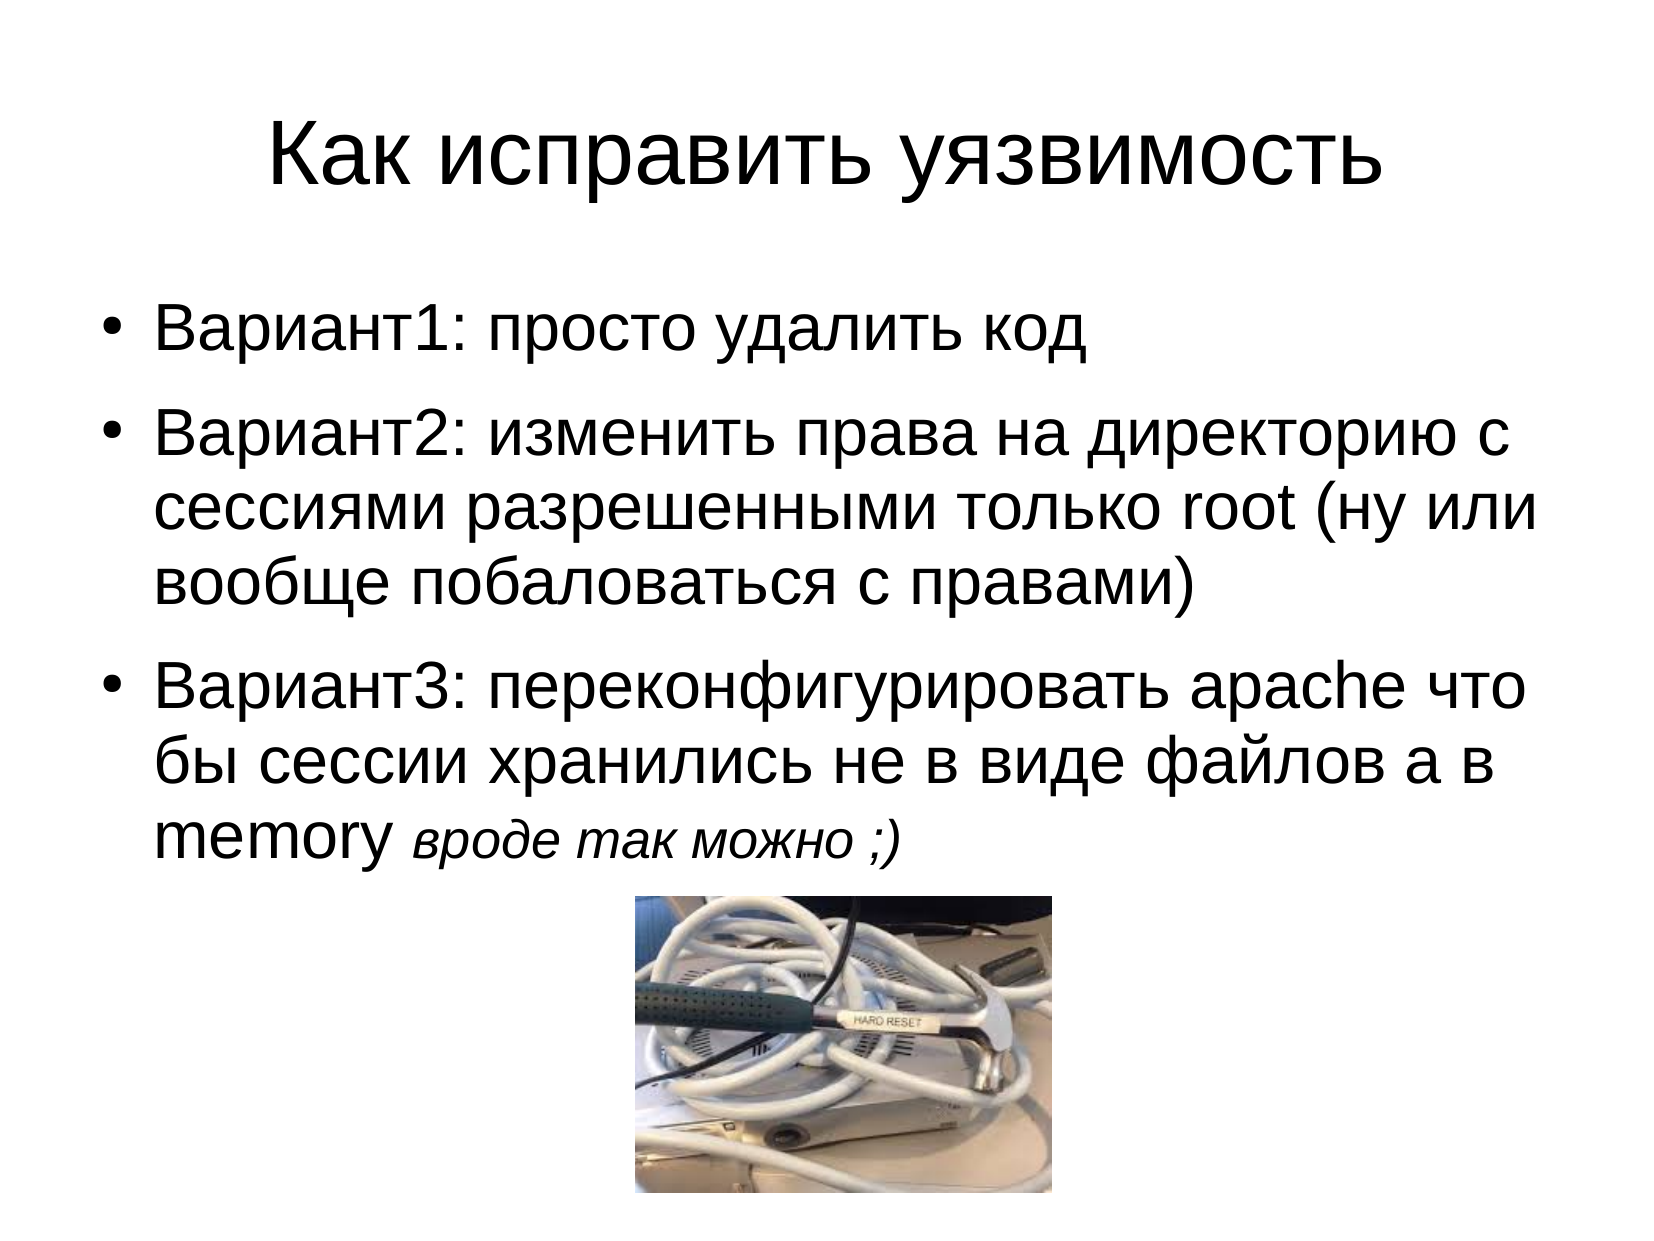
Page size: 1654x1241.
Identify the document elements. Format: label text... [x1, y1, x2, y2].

title Как исправить уязвимость [82, 49, 1571, 257]
list Вариант1: просто удалить код Вариант2: изменить права на директорию с сессиями разрешенными только root (ну или вообще побаловаться с правами) Вариант3: переконфигурировать apache что бы сессии хранились не в виде файлов а в memory вроде так можно ;) [82, 290, 1571, 1010]
picture [635, 896, 1052, 1193]
